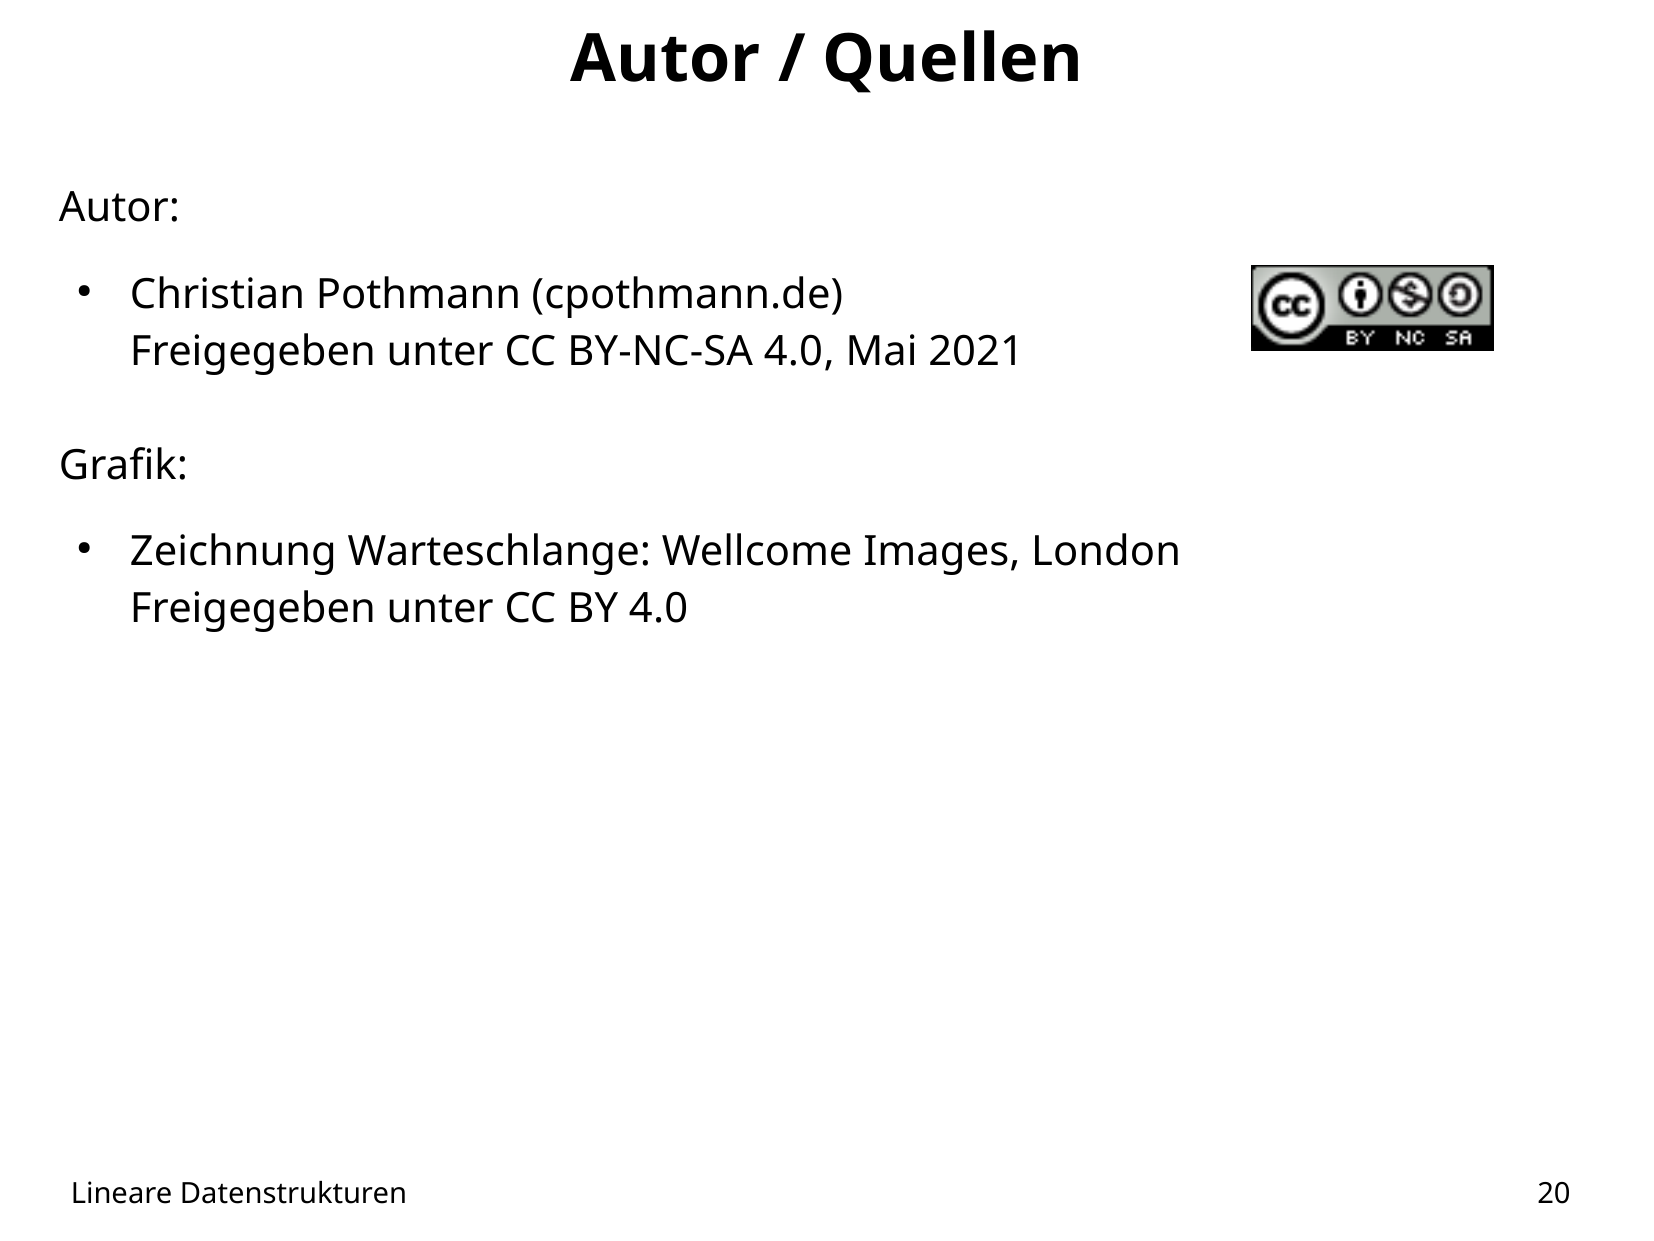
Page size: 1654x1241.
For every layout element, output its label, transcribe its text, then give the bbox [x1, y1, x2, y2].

list Autor: Christian Pothmann (cpothmann.de) Freigegeben unter CC BY-NC-SA 4.0, Mai 2021 Grafik: Zeichnung Warteschlange: Wellcome Images, London Freigegeben unter CC BY 4.0 [59, 177, 1583, 1146]
title Autor / Quellen [0, 5, 1654, 107]
picture [1251, 265, 1494, 351]
